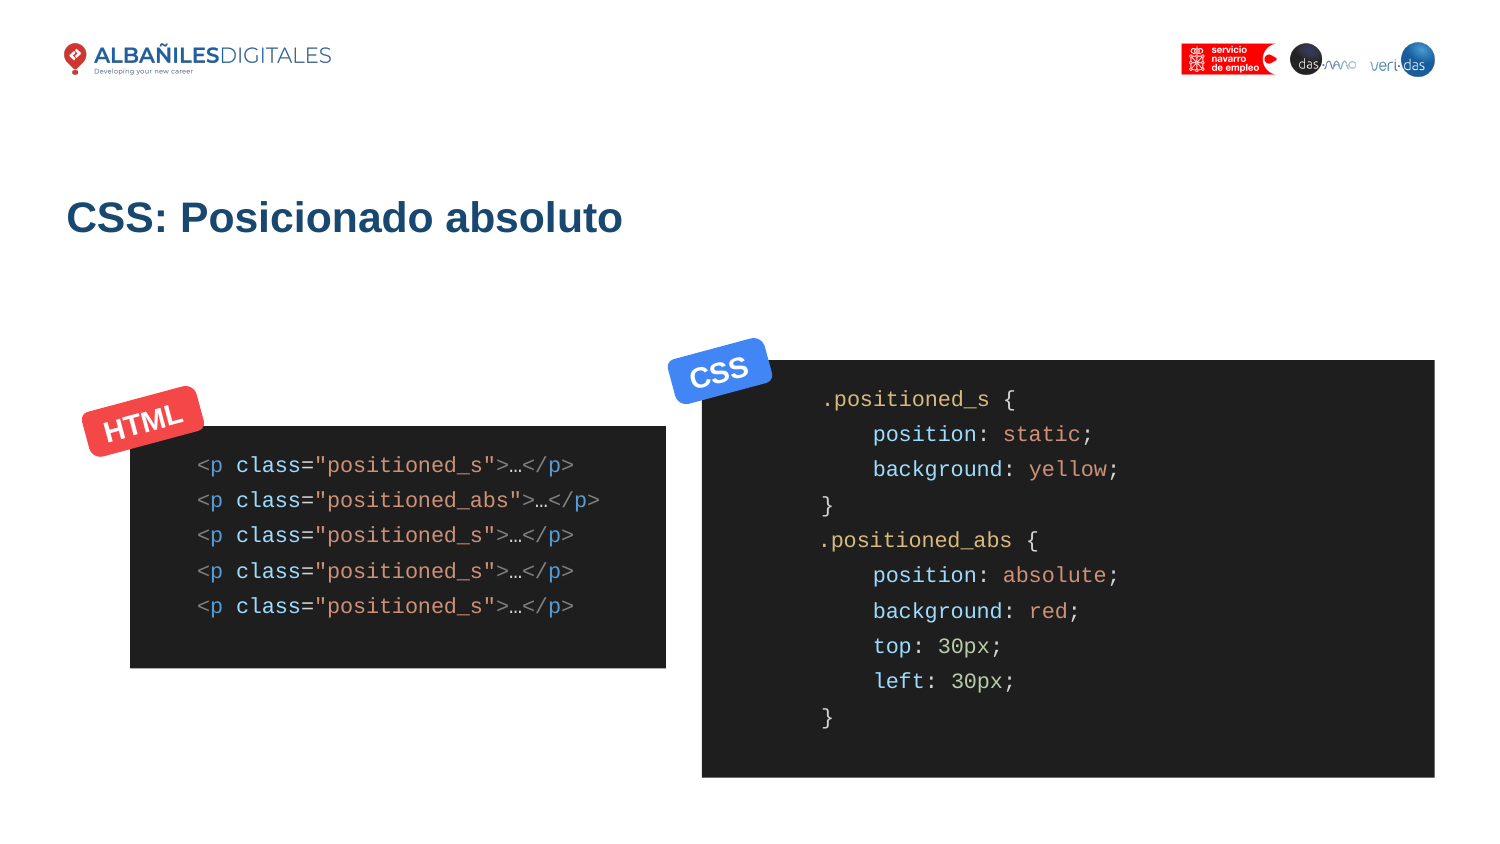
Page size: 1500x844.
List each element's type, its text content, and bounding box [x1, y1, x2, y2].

text_box <p class="positioned_s">…</p> <p class="positioned_abs">…</p> <p class="positioned_s">…</p> <p class="positioned_s">…</p> <p class="positioned_s">…</p> [130, 426, 666, 669]
text_box CSS [667, 338, 773, 405]
picture [1290, 43, 1356, 75]
text_box .positioned_s { position: static; background: yellow; } .positioned_abs { position: absolute; background: red; top: 30px; left: 30px; } [701, 360, 1435, 778]
text_box CSS: Posicionado absoluto [66, 179, 1219, 318]
picture [64, 43, 332, 75]
text_box HTML [82, 385, 204, 457]
picture [1181, 43, 1277, 75]
picture [1370, 42, 1435, 77]
